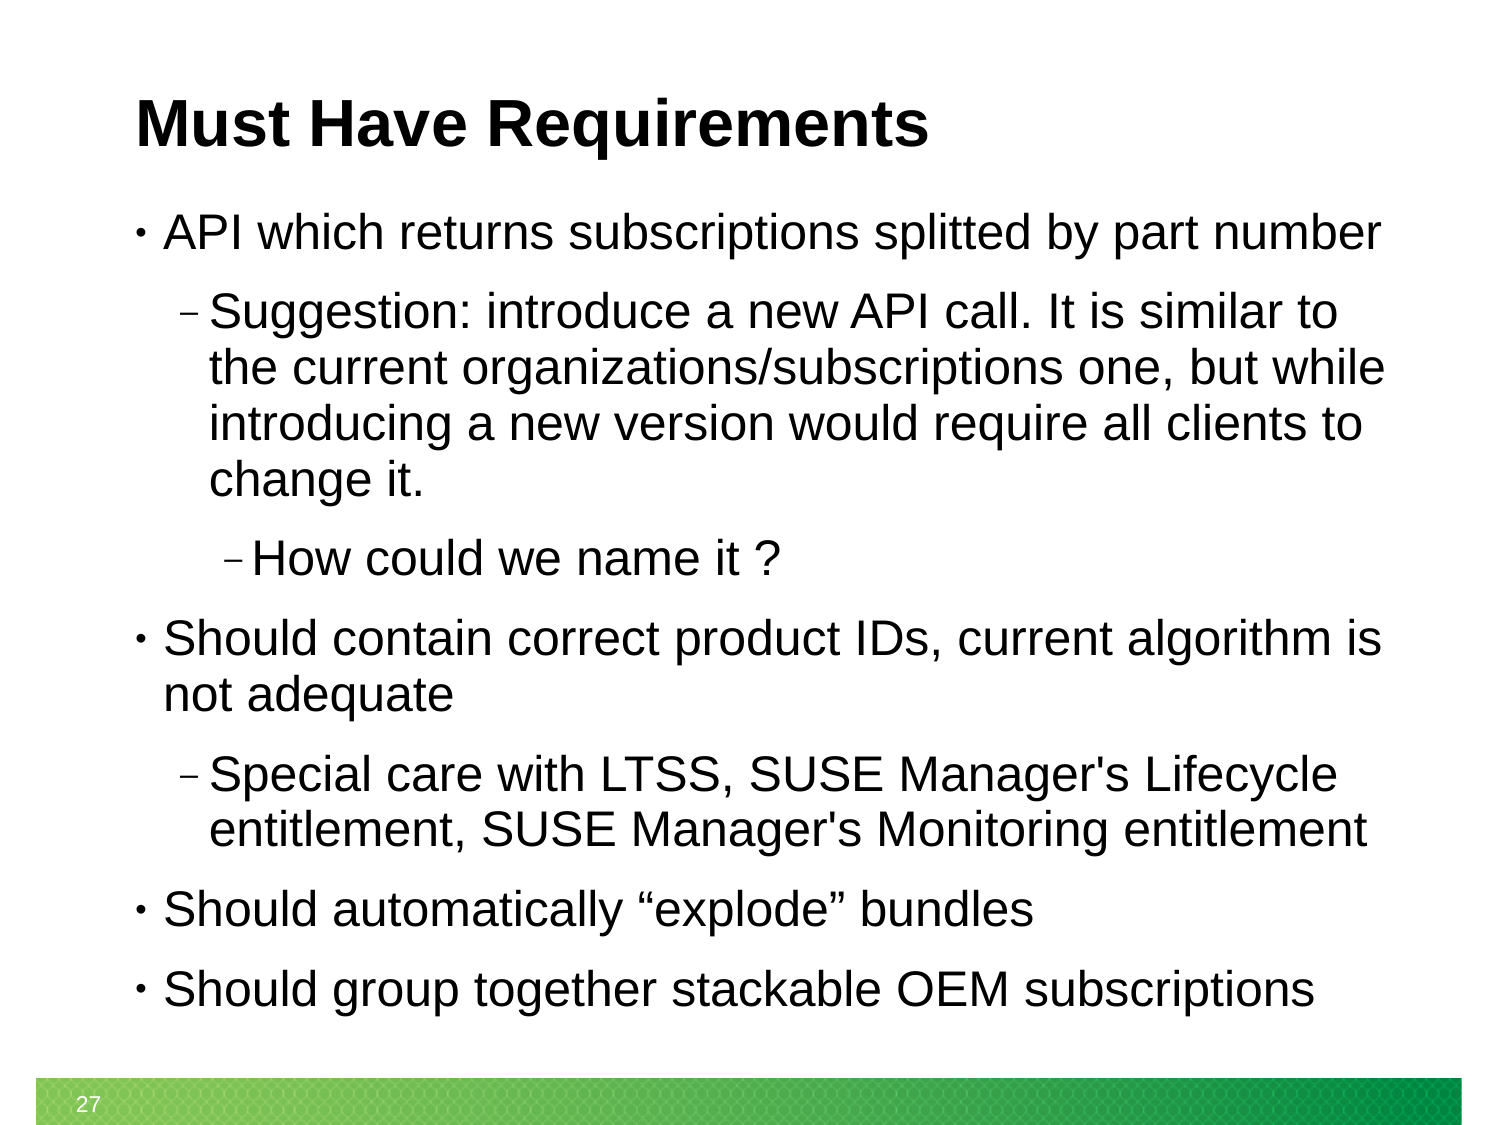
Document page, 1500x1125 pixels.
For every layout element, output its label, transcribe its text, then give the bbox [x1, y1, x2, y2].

title Must Have Requirements [135, 41, 1372, 203]
list API which returns subscriptions splitted by part number Suggestion: introduce a new API call. It is similar to the current organizations/subscriptions one, but while introducing a new version would require all clients to change it. How could we name it ? Should contain correct product IDs, current algorithm is not adequate Special care with LTSS, SUSE Manager's Lifecycle entitlement, SUSE Manager's Monitoring entitlement Should automatically “explode” bundles Should group together stackable OEM subscriptions [135, 203, 1396, 946]
picture [36, 1078, 1462, 1125]
